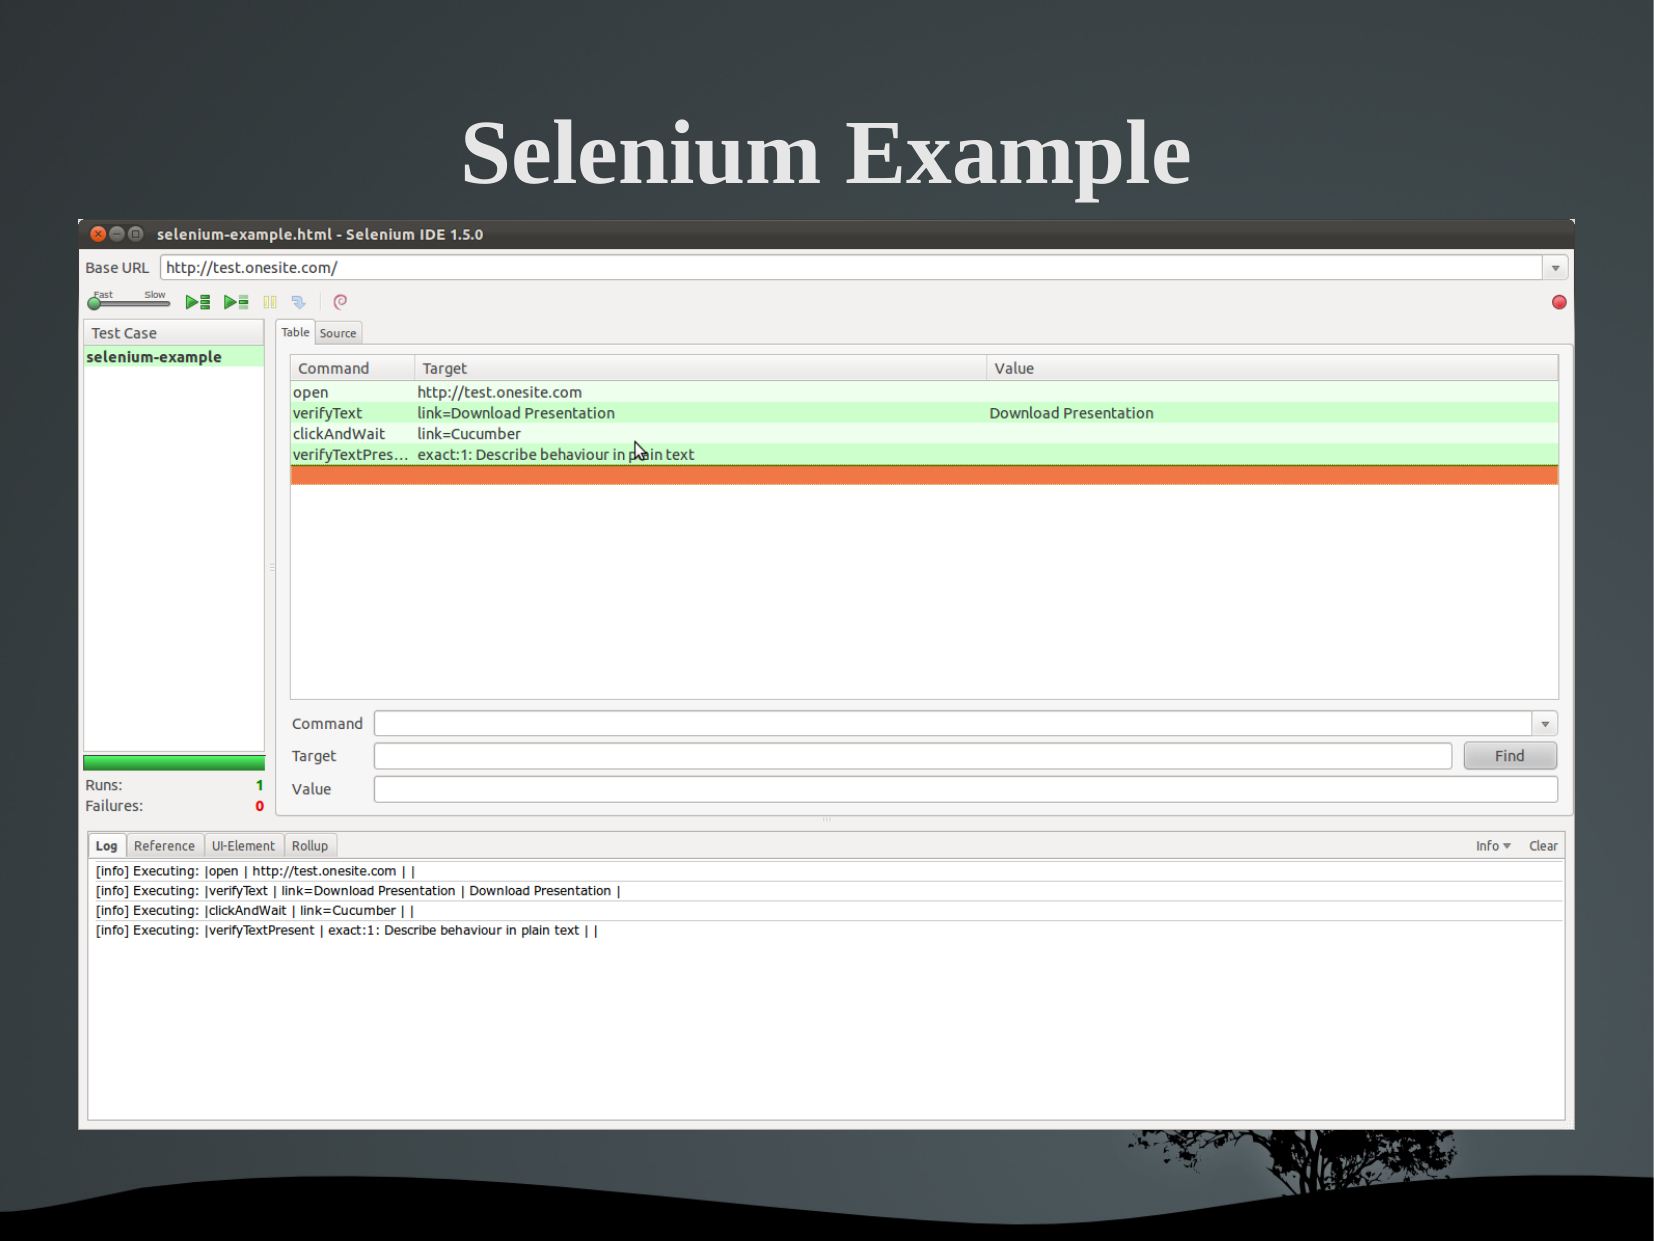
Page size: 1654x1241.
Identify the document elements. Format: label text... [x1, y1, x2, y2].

title Selenium Example [82, 49, 1571, 219]
picture [0, 0, 1654, 1241]
